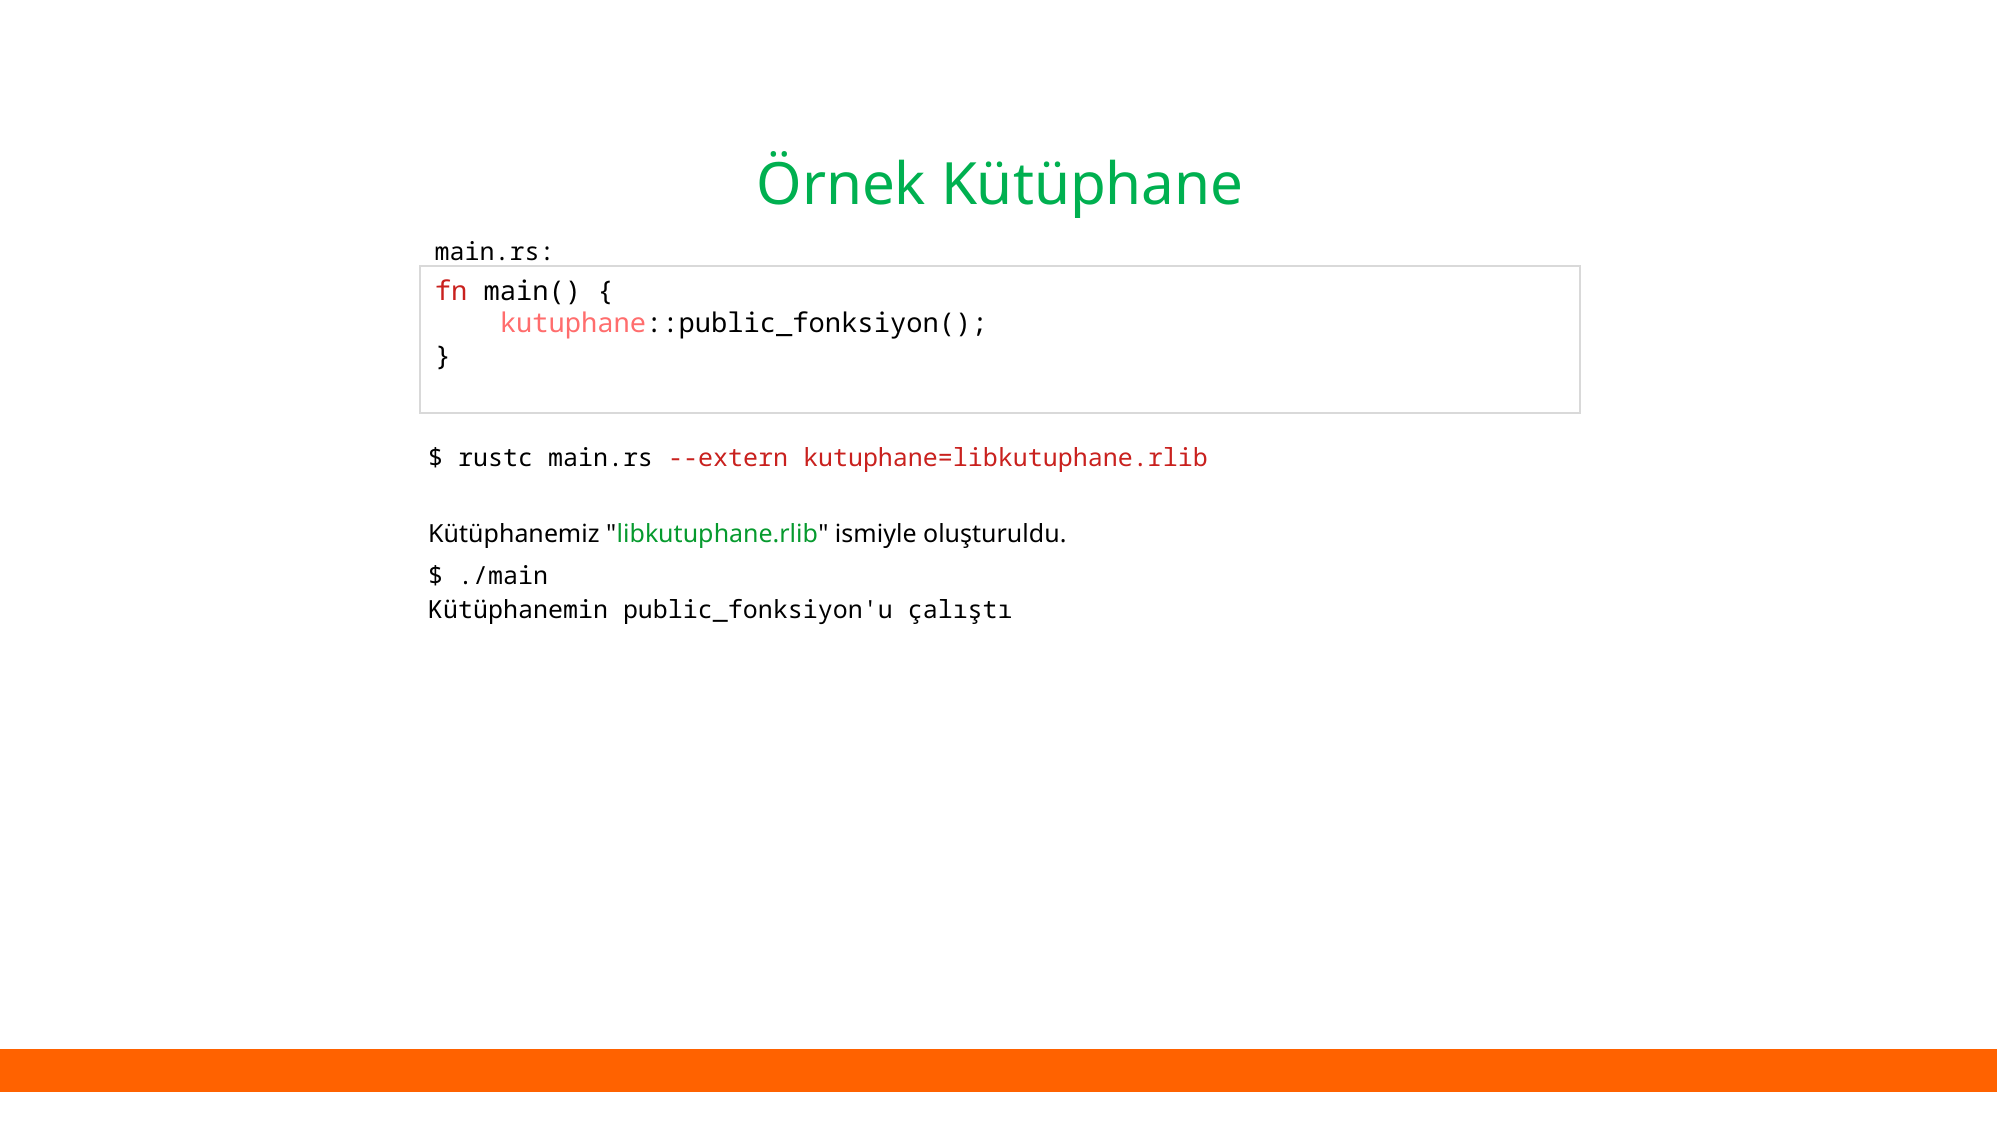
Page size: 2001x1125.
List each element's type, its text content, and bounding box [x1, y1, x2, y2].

list Örnek Kütüphane [420, 146, 1580, 237]
text_box $ ./main Kütüphanemin public_fonksiyon'u çalıştı [413, 550, 931, 616]
text_box $ rustc main.rs --extern kutuphane=libkutuphane.rlib [413, 432, 1094, 473]
text_box Kütüphanemiz "libkutuphane.rlib" ismiyle oluşturuldu. [413, 507, 1063, 551]
text_box main.rs: [419, 225, 600, 266]
text_box [0, 1049, 1997, 1092]
text_box fn main() { kutuphane::public_fonksiyon(); } [419, 265, 1581, 414]
